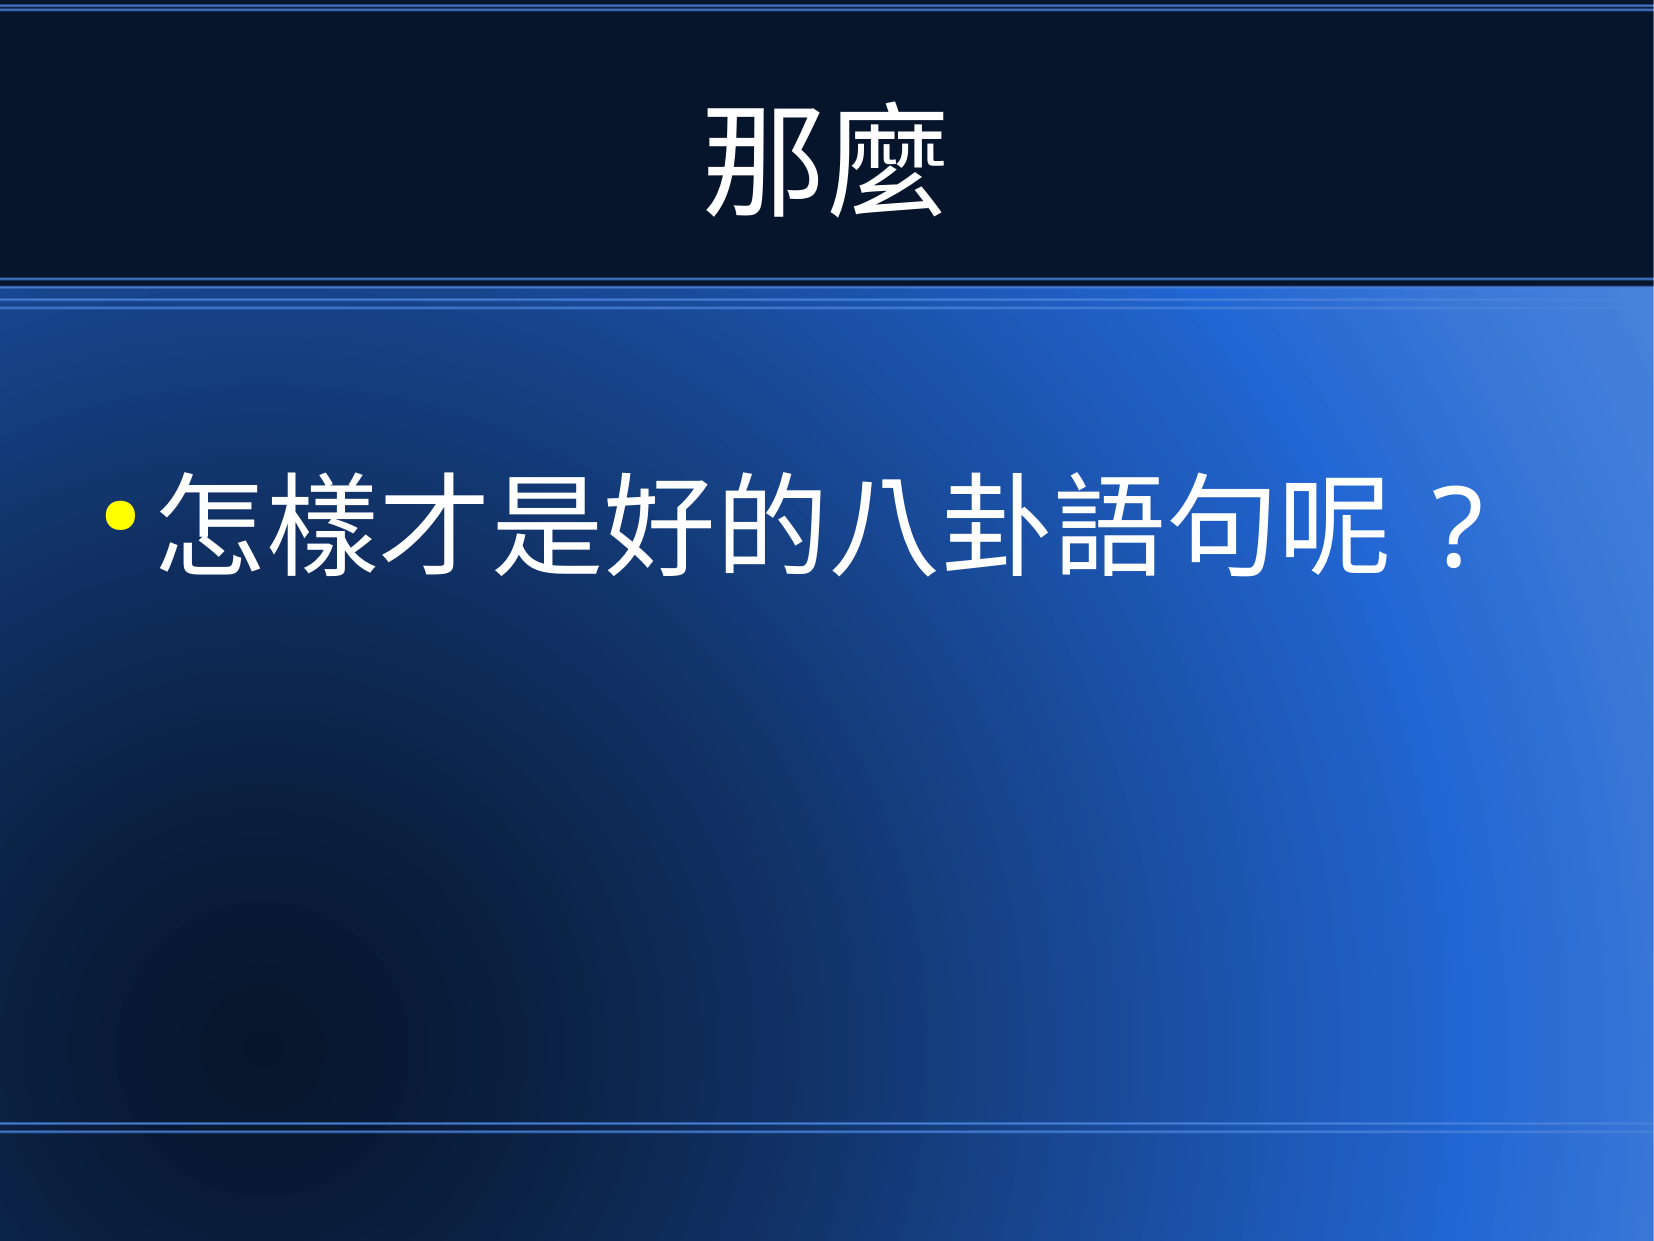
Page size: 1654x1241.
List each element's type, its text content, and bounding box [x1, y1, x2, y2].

title 那麼 [82, 49, 1571, 257]
list 怎樣才是好的八卦語句呢? [82, 355, 1571, 1241]
picture [0, 0, 1654, 1241]
